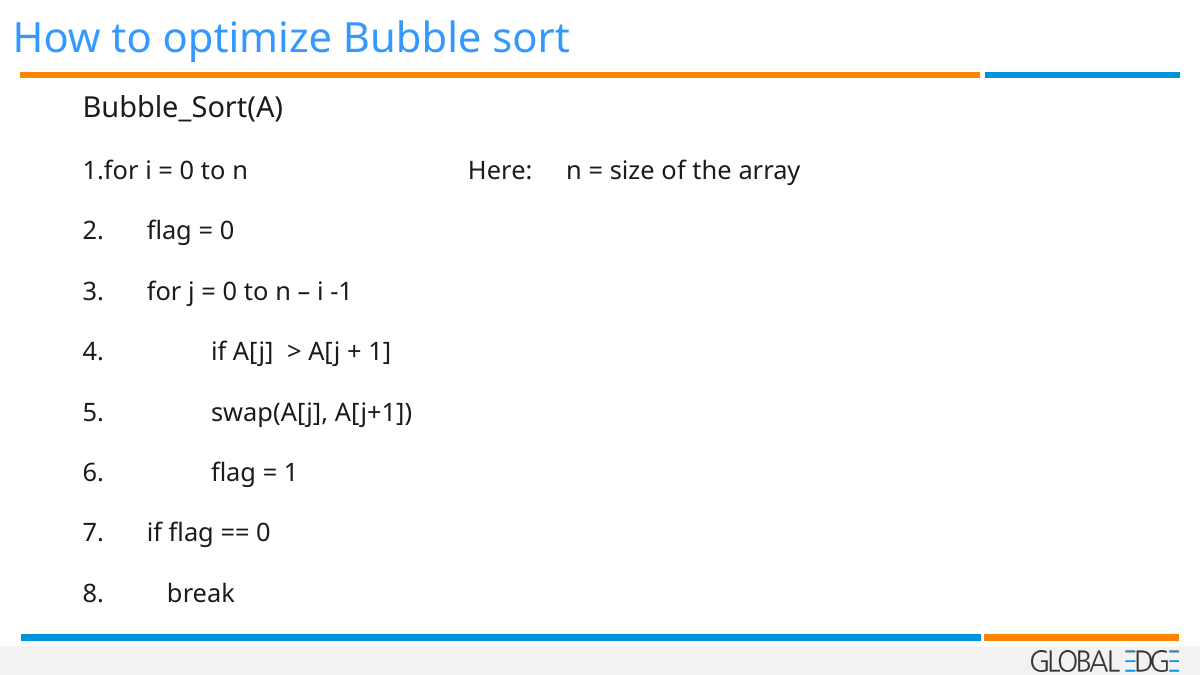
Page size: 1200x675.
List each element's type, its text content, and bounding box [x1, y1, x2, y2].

picture [1031, 650, 1179, 672]
title How to optimize Bubble sort [12, 9, 1088, 63]
list Bubble_Sort(A) 1.for i = 0 to n Here: n = size of the array 2. flag = 0 3. for j = 0 to n – i -1 4. if A[j] > A[j + 1] 5. swap(A[j], A[j+1]) 6. flag = 1 7. if flag == 0 8. break [21, 86, 1170, 627]
